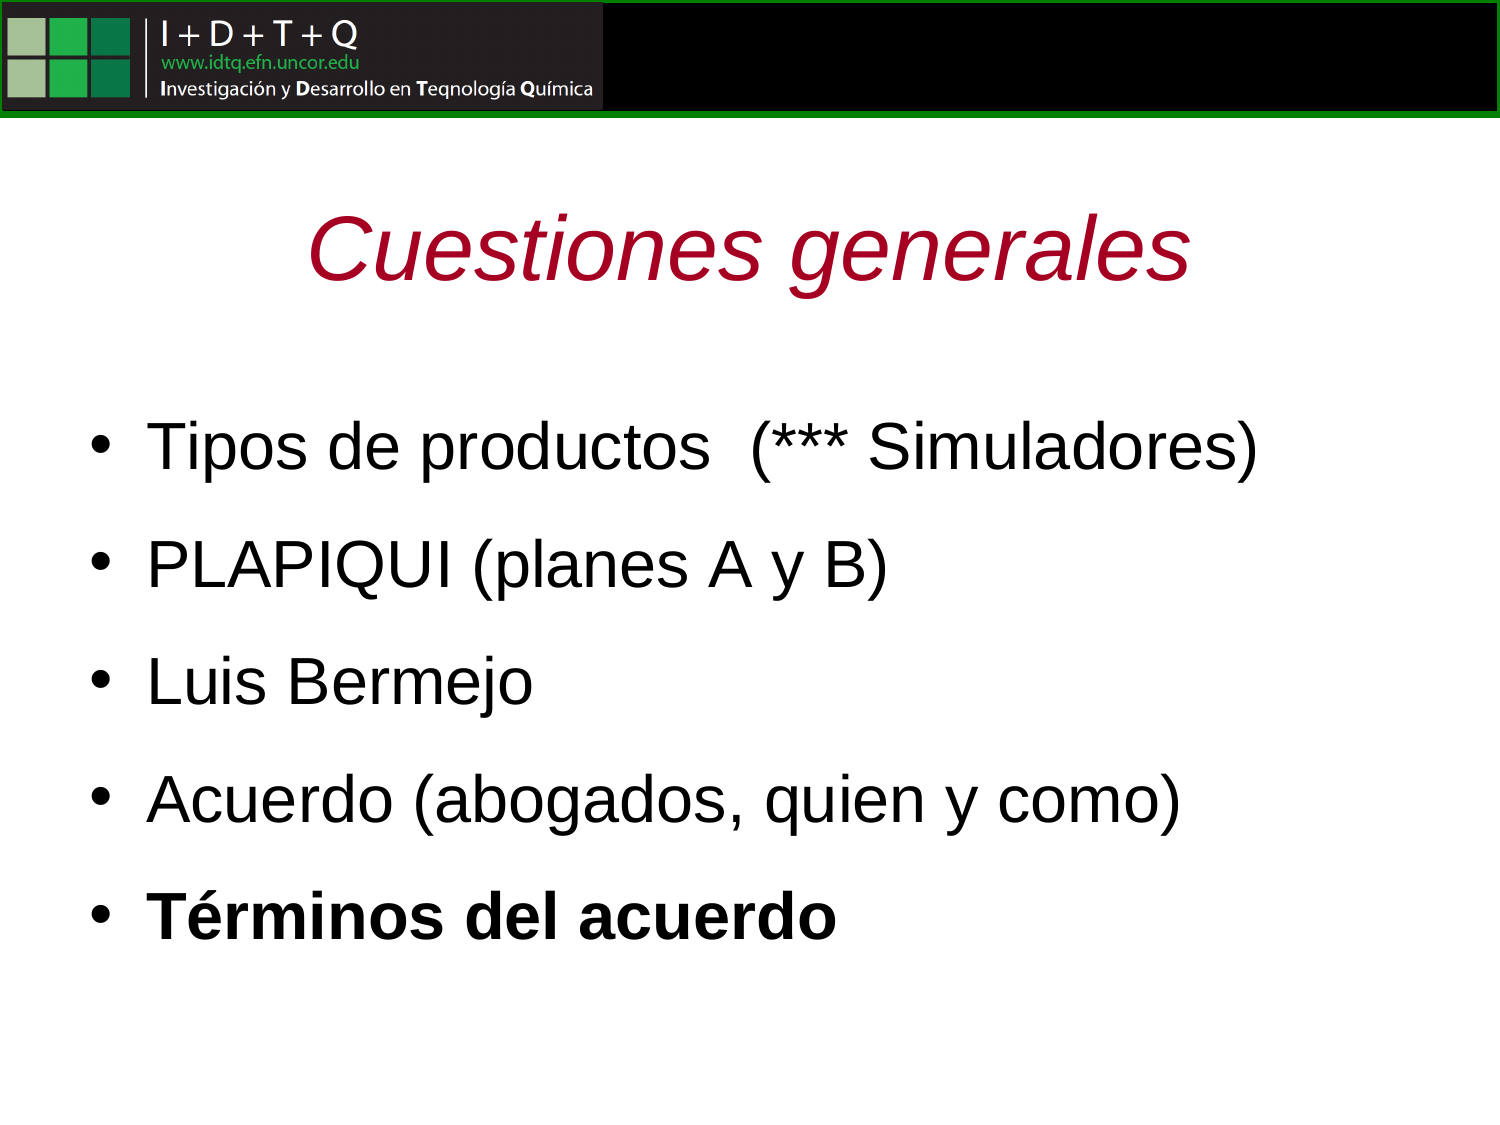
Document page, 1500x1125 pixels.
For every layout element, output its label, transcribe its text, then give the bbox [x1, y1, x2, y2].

title Cuestiones generales [75, 174, 1426, 313]
picture [2, 2, 603, 110]
list Tipos de productos (*** Simuladores) PLAPIQUI (planes A y B) Luis Bermejo Acuerdo (abogados, quien y como) Términos del acuerdo [75, 395, 1426, 1013]
